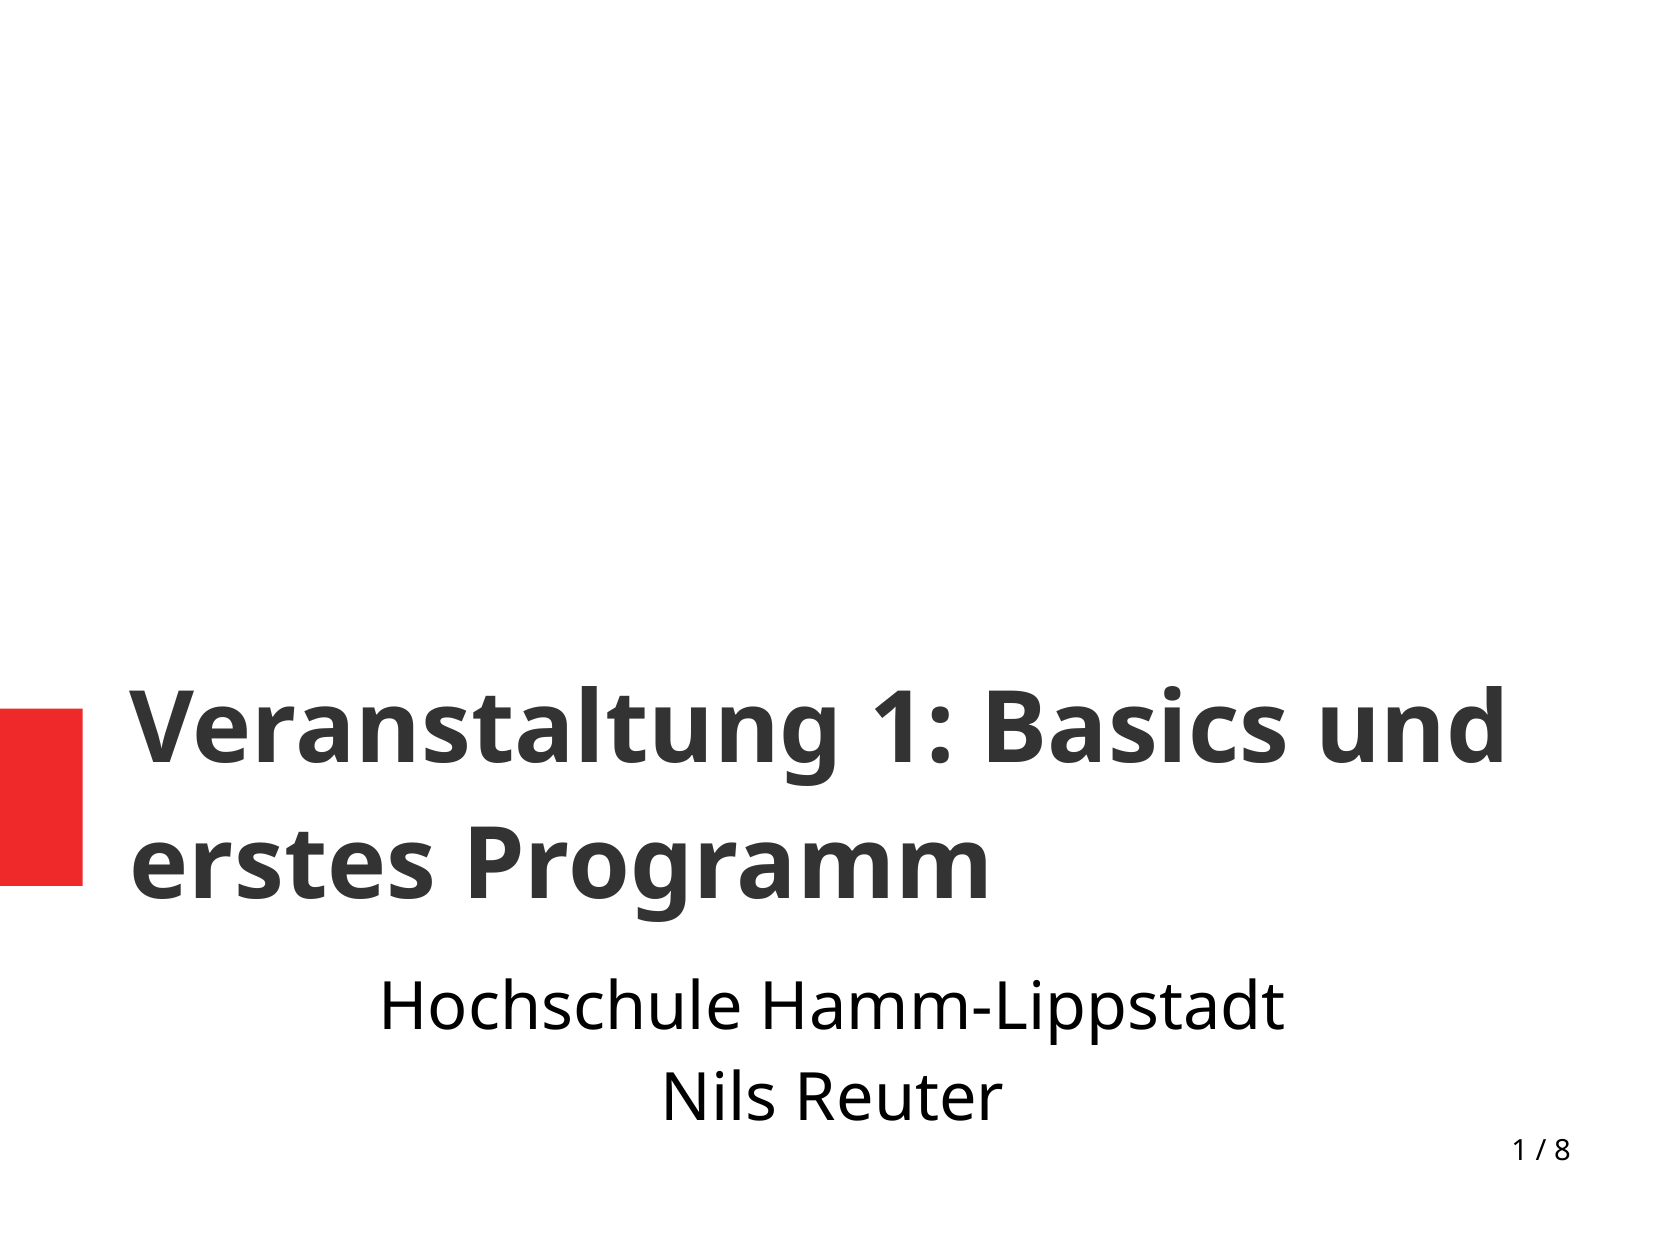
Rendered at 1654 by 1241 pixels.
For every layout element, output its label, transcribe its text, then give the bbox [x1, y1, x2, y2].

title Veranstaltung 1: Basics und erstes Programm [129, 655, 1536, 928]
subtitle Hochschule Hamm-Lippstadt Nils Reuter [129, 968, 1536, 1130]
